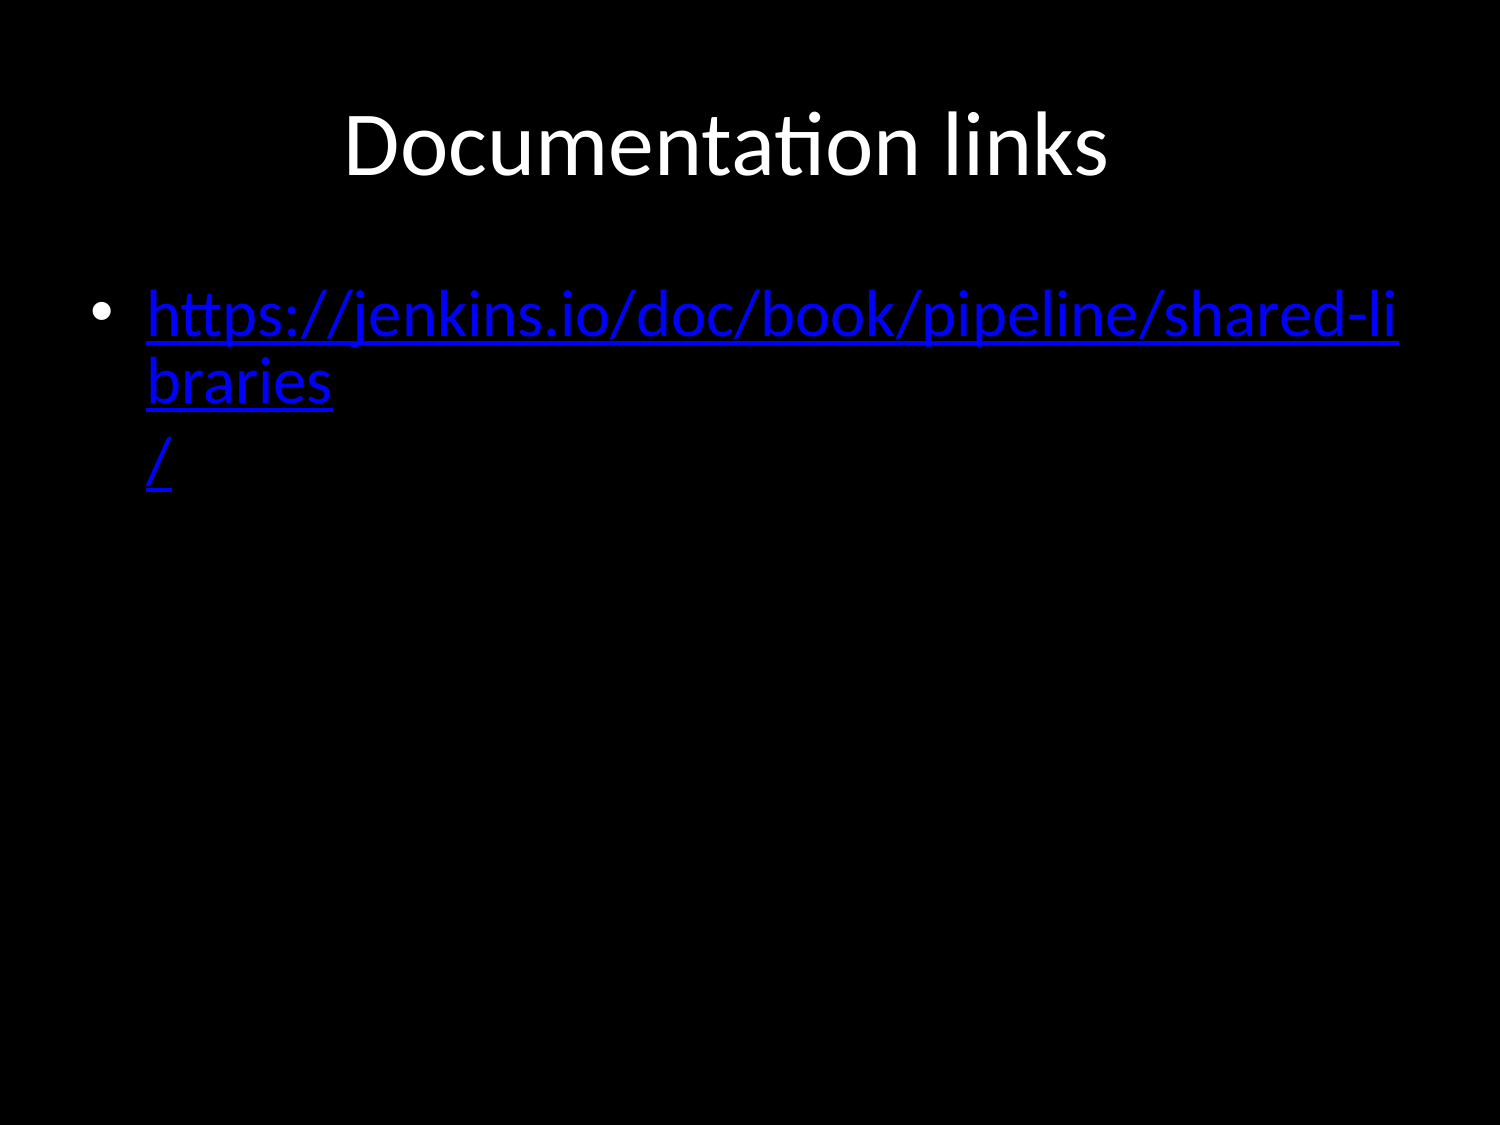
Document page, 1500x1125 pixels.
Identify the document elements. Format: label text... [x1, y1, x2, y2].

list https://jenkins.io/doc/book/pipeline/shared-libraries/ [75, 262, 1425, 1005]
title Documentation links [75, 45, 1425, 233]
